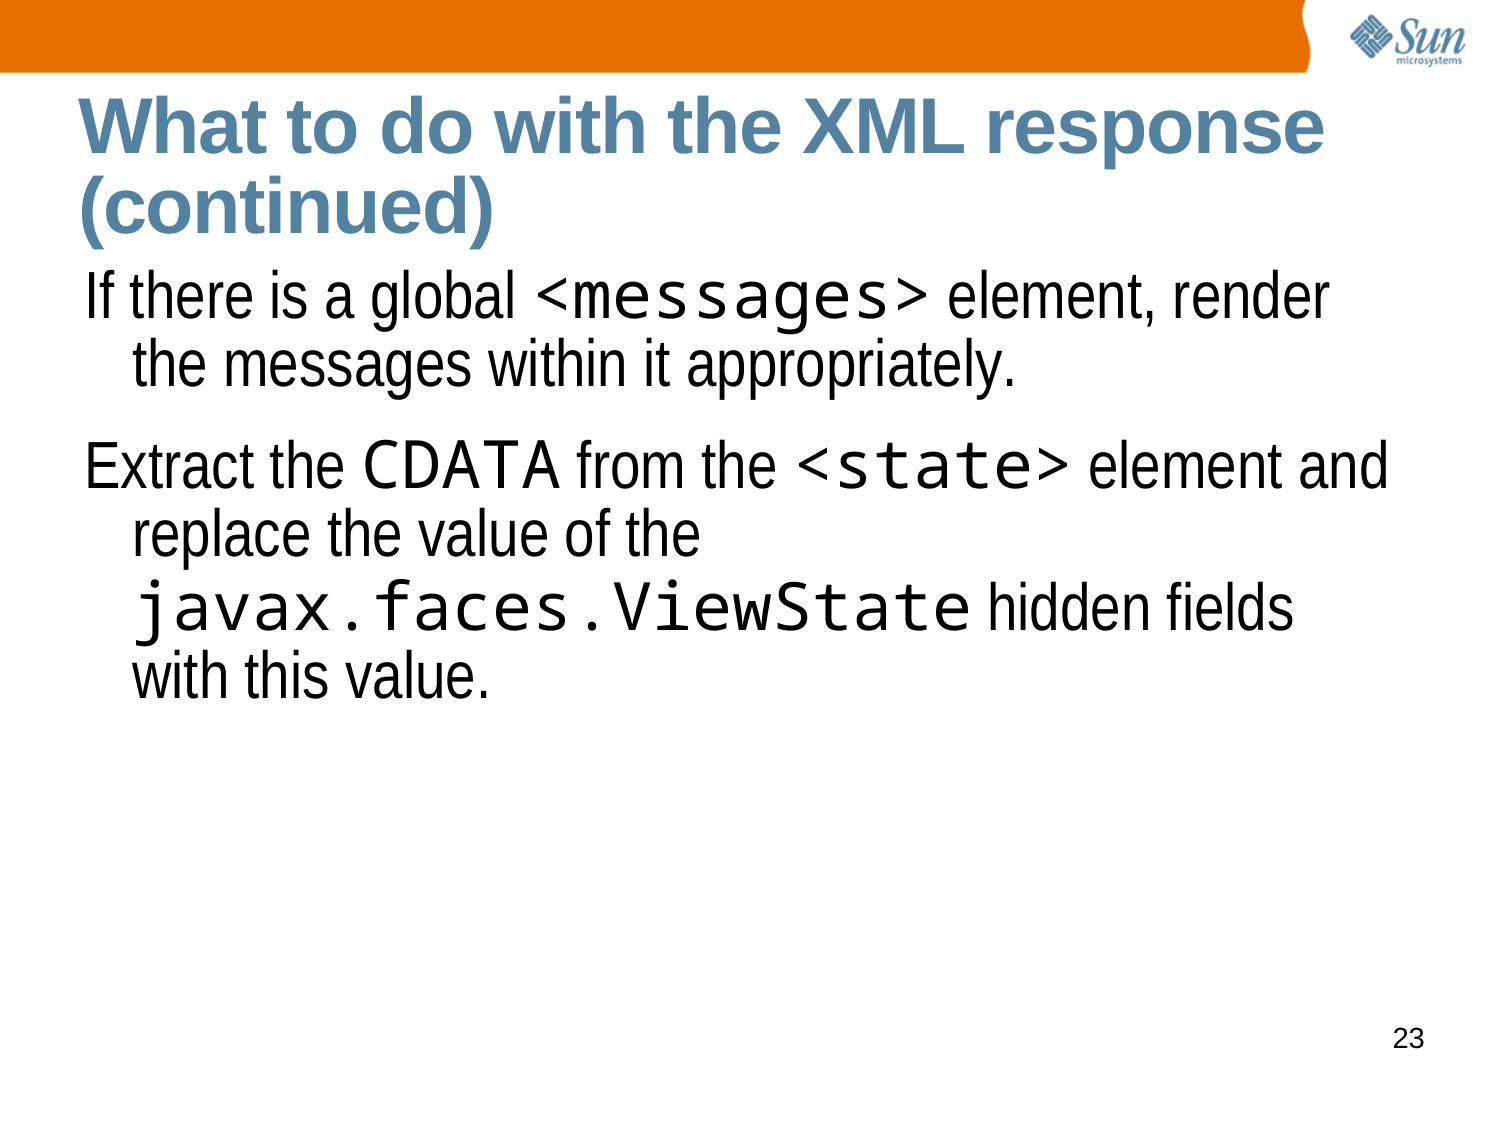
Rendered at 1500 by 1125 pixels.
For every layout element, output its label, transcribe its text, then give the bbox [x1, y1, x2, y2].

picture [0, 0, 1500, 75]
title What to do with the XML response (continued) [78, 89, 1441, 259]
list If there is a global <messages> element, render the messages within it appropriately. Extract the CDATA from the <state> element and replace the value of the javax.faces.ViewState hidden fields with this value. [64, 257, 1402, 1017]
